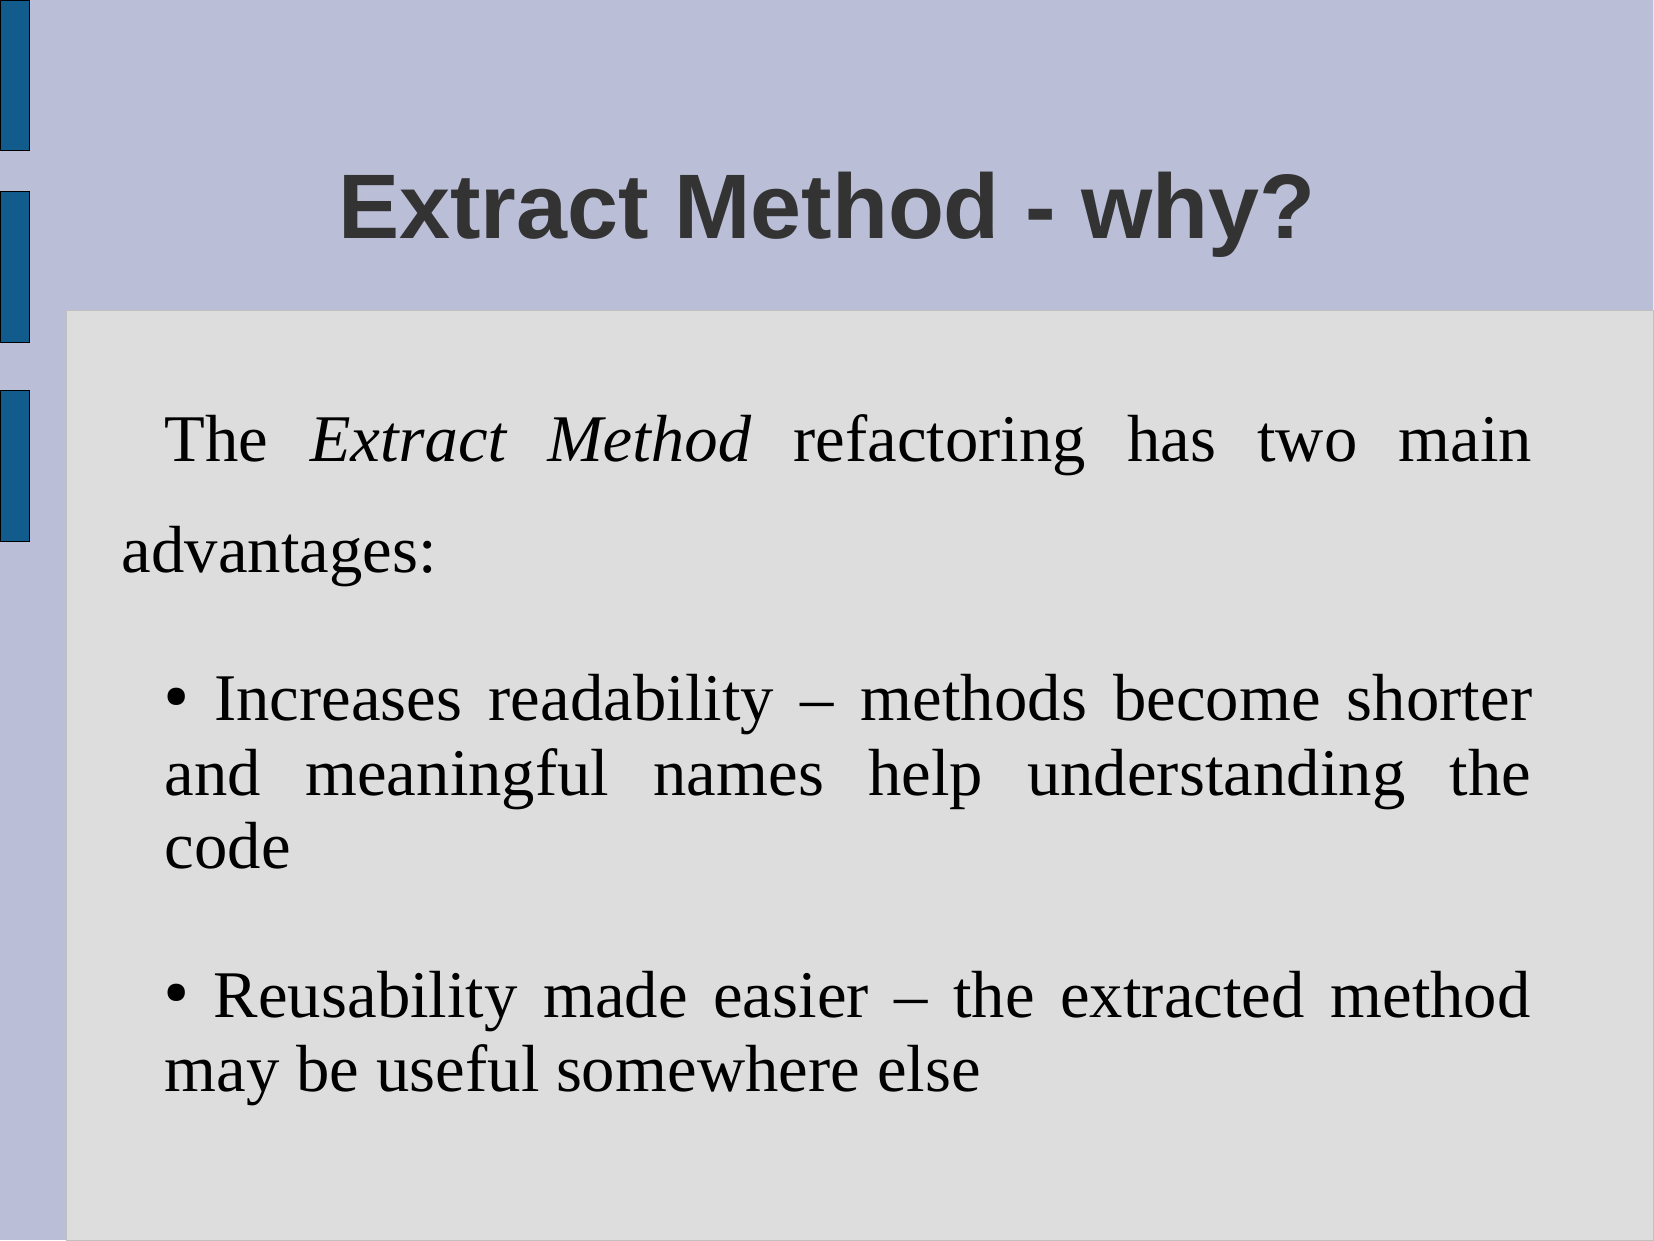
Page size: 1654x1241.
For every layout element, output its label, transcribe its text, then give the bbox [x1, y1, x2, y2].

subtitle The Extract Method refactoring has two main advantages: Increases readability – methods become shorter and meaningful names help understanding the code Reusability made easier – the extracted method may be useful somewhere else [121, 344, 1534, 1127]
title Extract Method - why? [121, 102, 1534, 311]
